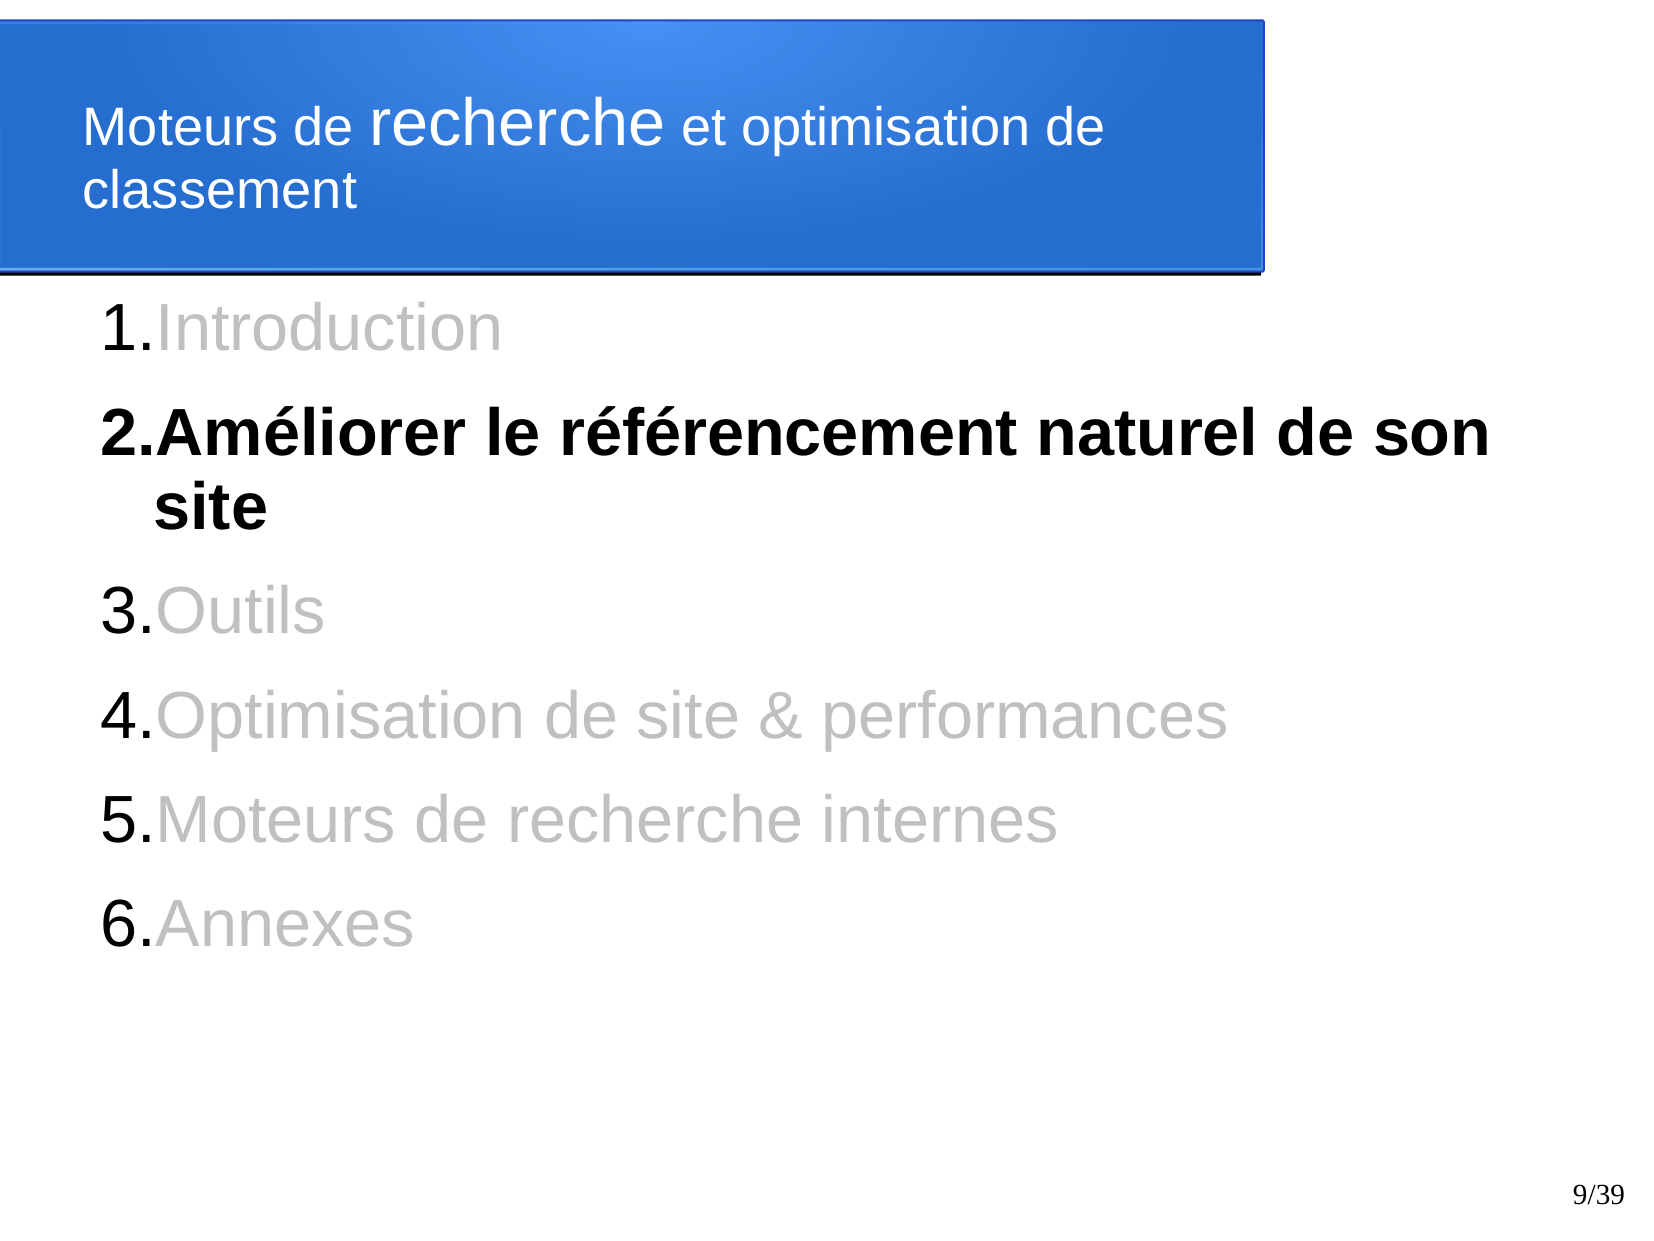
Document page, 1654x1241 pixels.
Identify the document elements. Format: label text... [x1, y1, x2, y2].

title Moteurs de recherche et optimisation de classement [82, 49, 1250, 257]
list Introduction Améliorer le référencement naturel de son site Outils Optimisation de site & performances Moteurs de recherche internes Annexes [82, 290, 1538, 1010]
